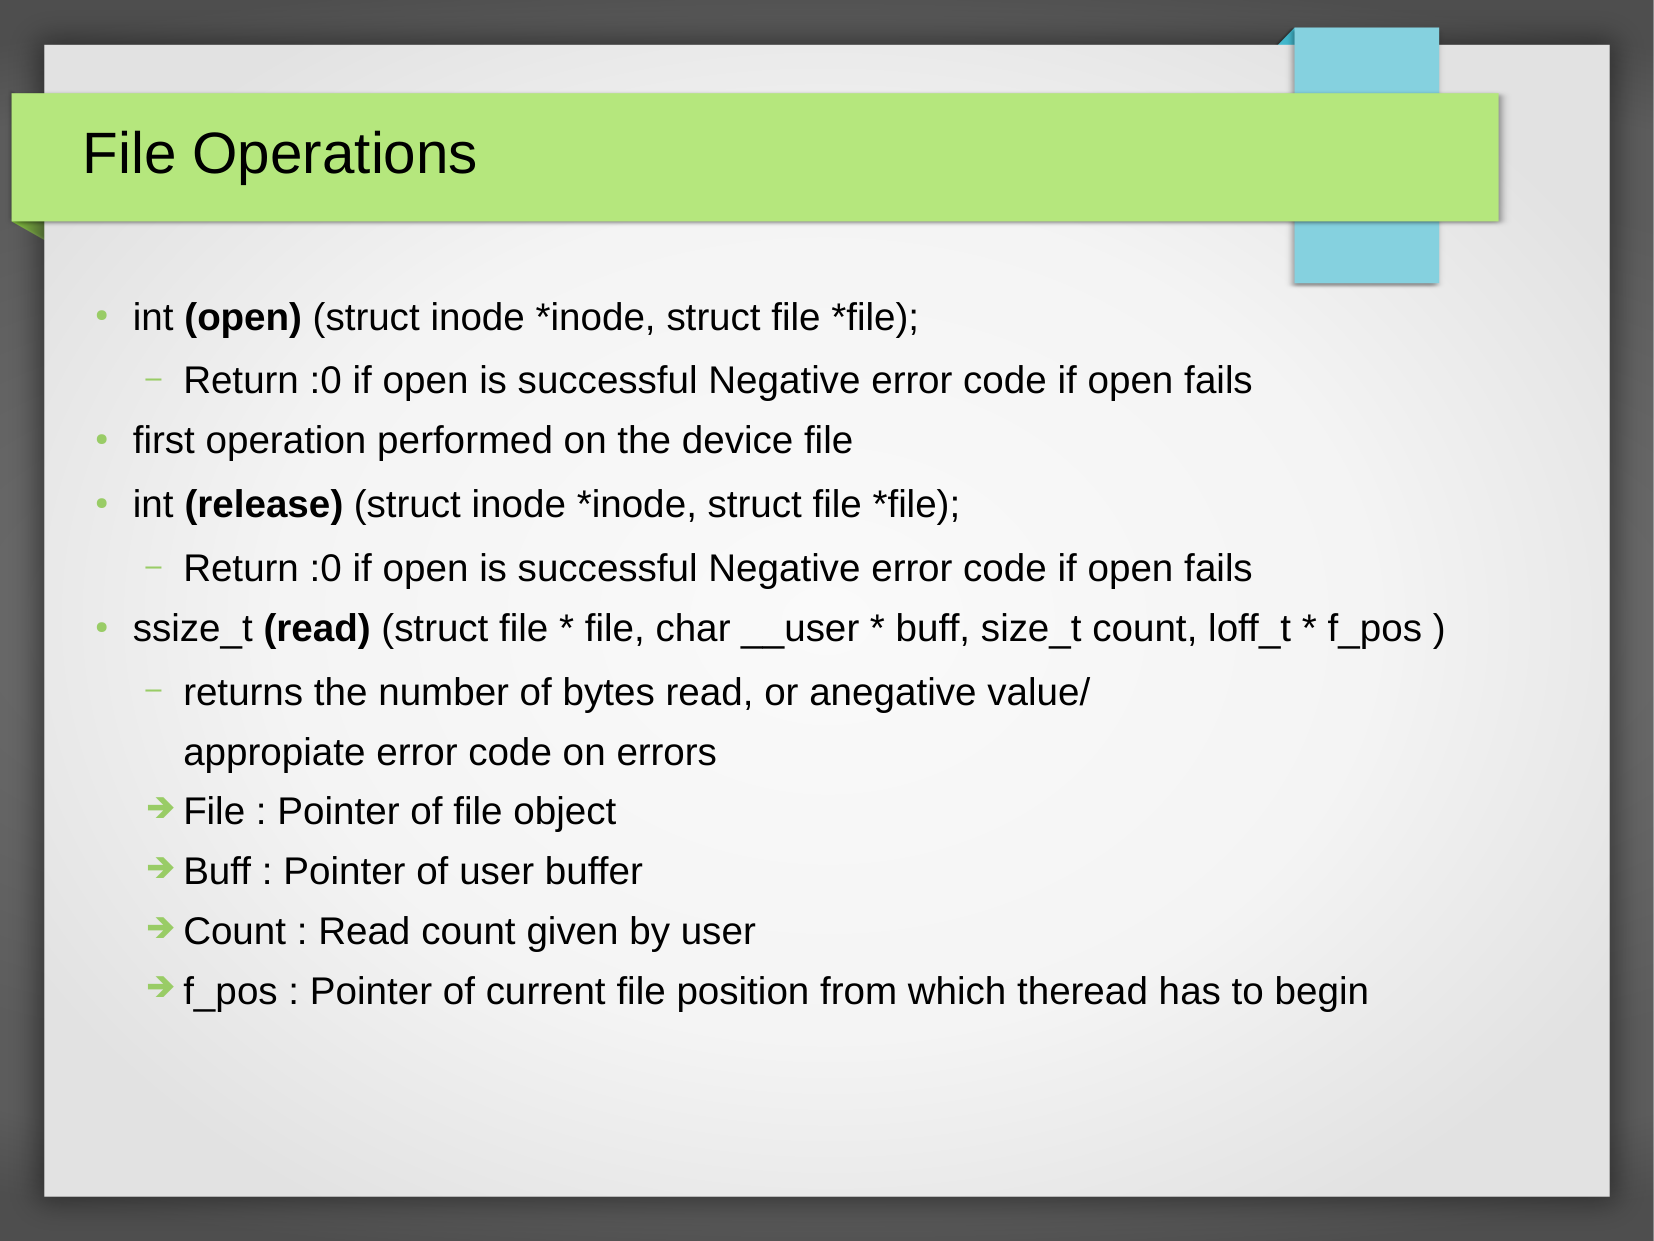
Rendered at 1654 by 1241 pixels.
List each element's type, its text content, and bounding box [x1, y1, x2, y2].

title File Operations [82, 94, 1264, 213]
picture [0, 0, 1654, 1241]
list int (open) (struct inode *inode, struct file *file); Return :0 if open is successful Negative error code if open fails first operation performed on the device file int (release) (struct inode *inode, struct file *file); Return :0 if open is successful Negative error code if open fails ssize_t (read) (struct file * file, char __user * buff, size_t count, loff_t * f_pos ) returns the number of bytes read, or anegative value/ appropiate error code on errors File : Pointer of file object Buff : Pointer of user buffer Count : Read count given by user f_pos : Pointer of current file position from which theread has to begin [82, 295, 1571, 1015]
